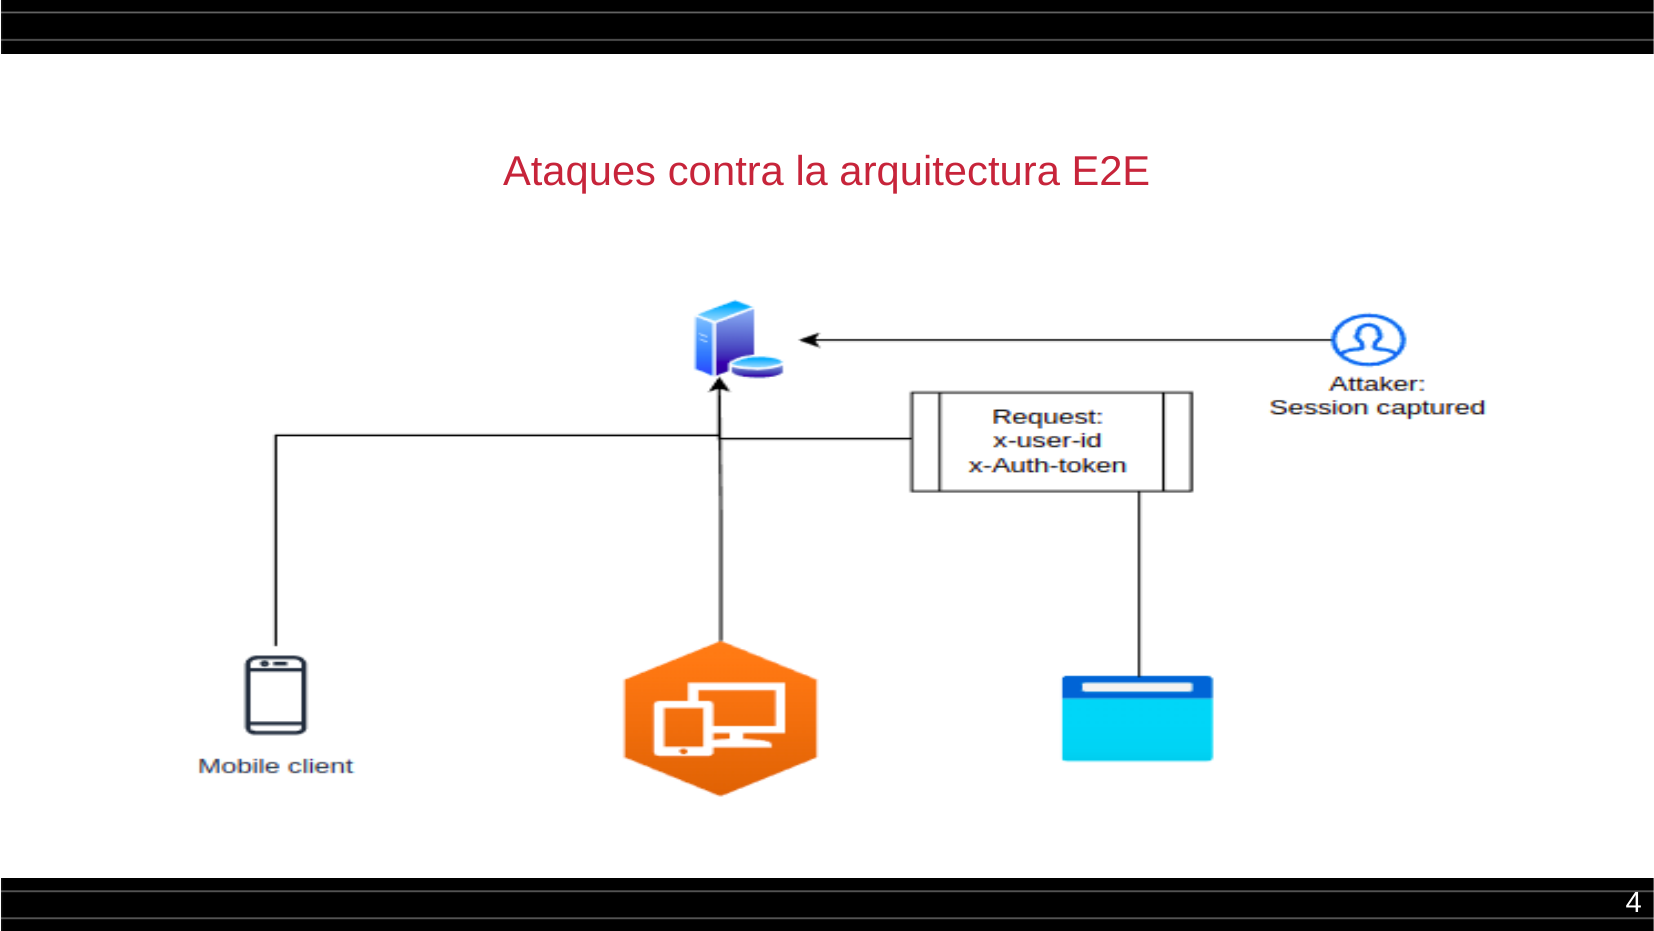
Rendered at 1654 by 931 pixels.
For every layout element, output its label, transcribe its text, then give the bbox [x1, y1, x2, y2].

picture [1, 878, 1654, 931]
title Ataques contra la arquitectura E2E [82, 92, 1571, 247]
picture [1, 0, 1654, 54]
picture [47, 247, 1571, 861]
